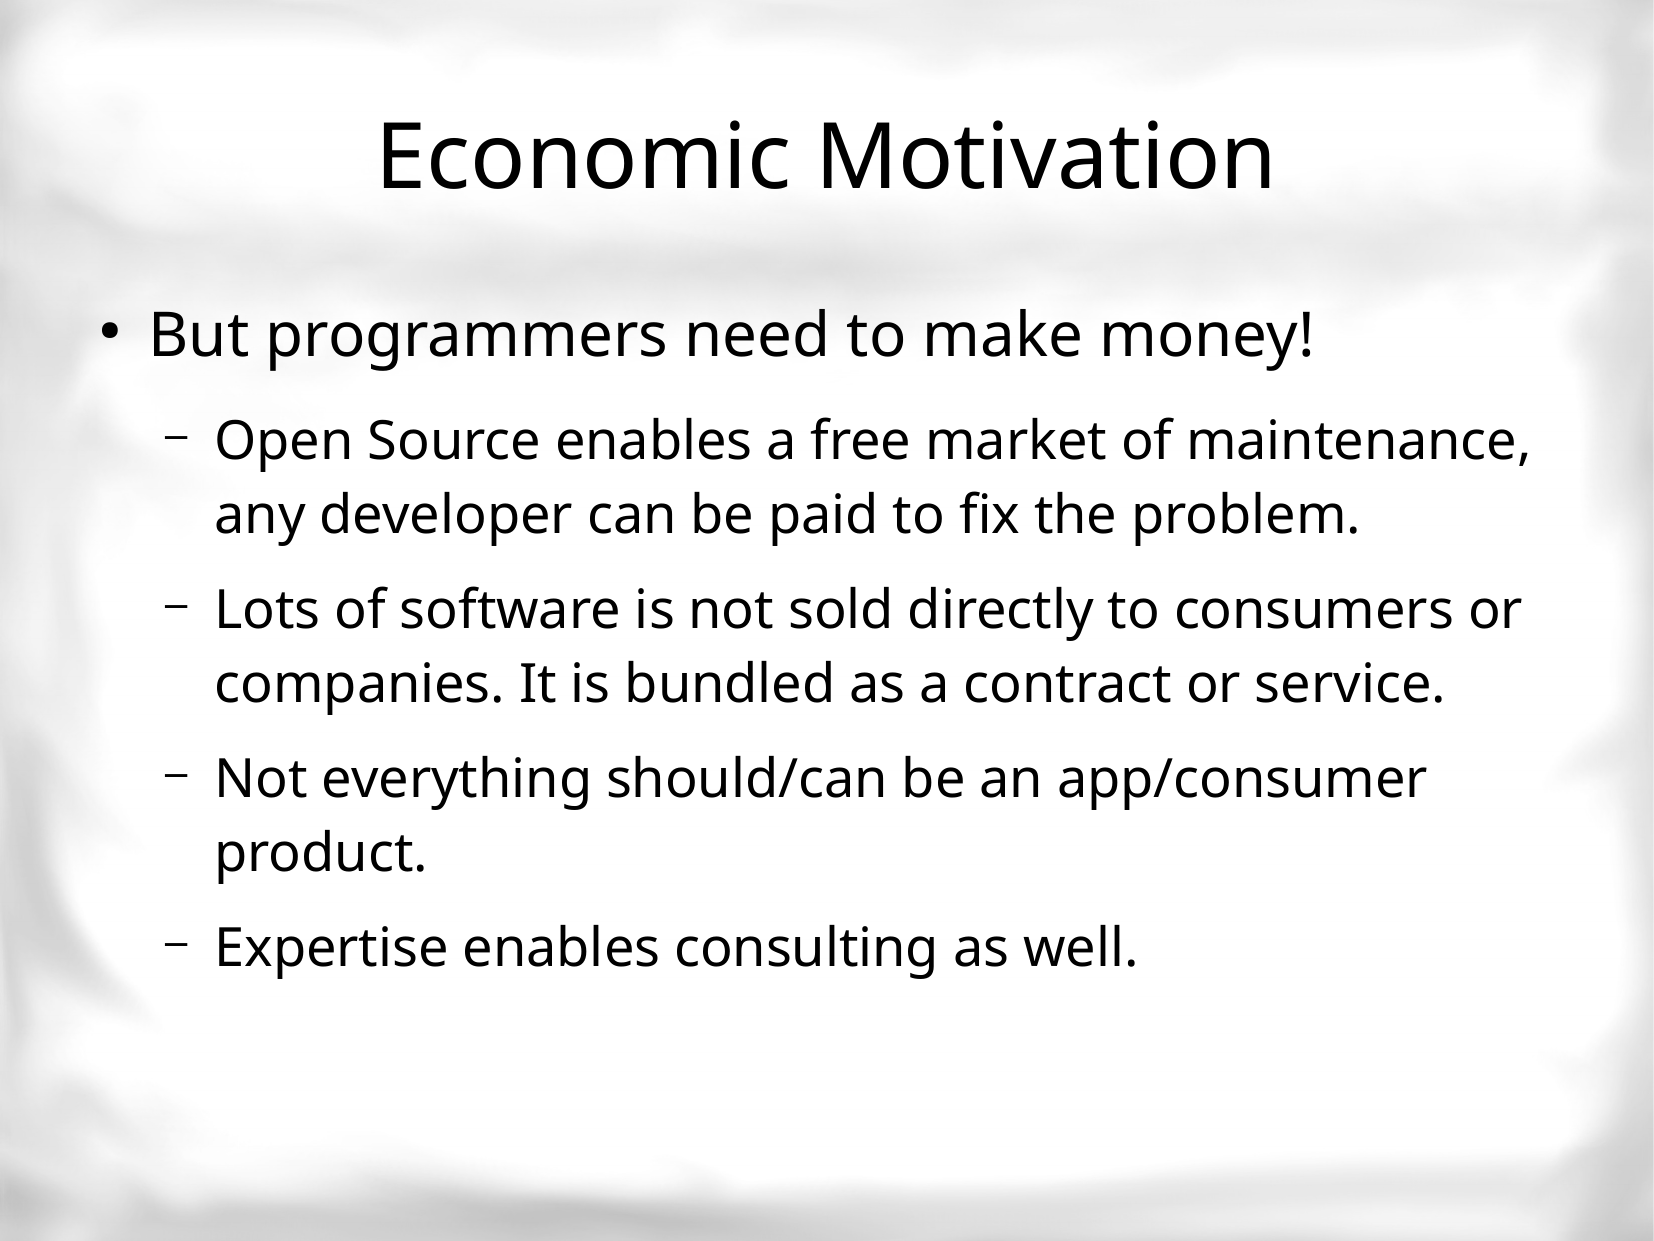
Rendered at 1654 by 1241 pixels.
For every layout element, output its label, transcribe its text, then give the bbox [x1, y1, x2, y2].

picture [0, 0, 1654, 1241]
title Economic Motivation [82, 49, 1571, 257]
list But programmers need to make money! Open Source enables a free market of maintenance, any developer can be paid to fix the problem. Lots of software is not sold directly to consumers or companies. It is bundled as a contract or service. Not everything should/can be an app/consumer product. Expertise enables consulting as well. [82, 290, 1538, 1010]
